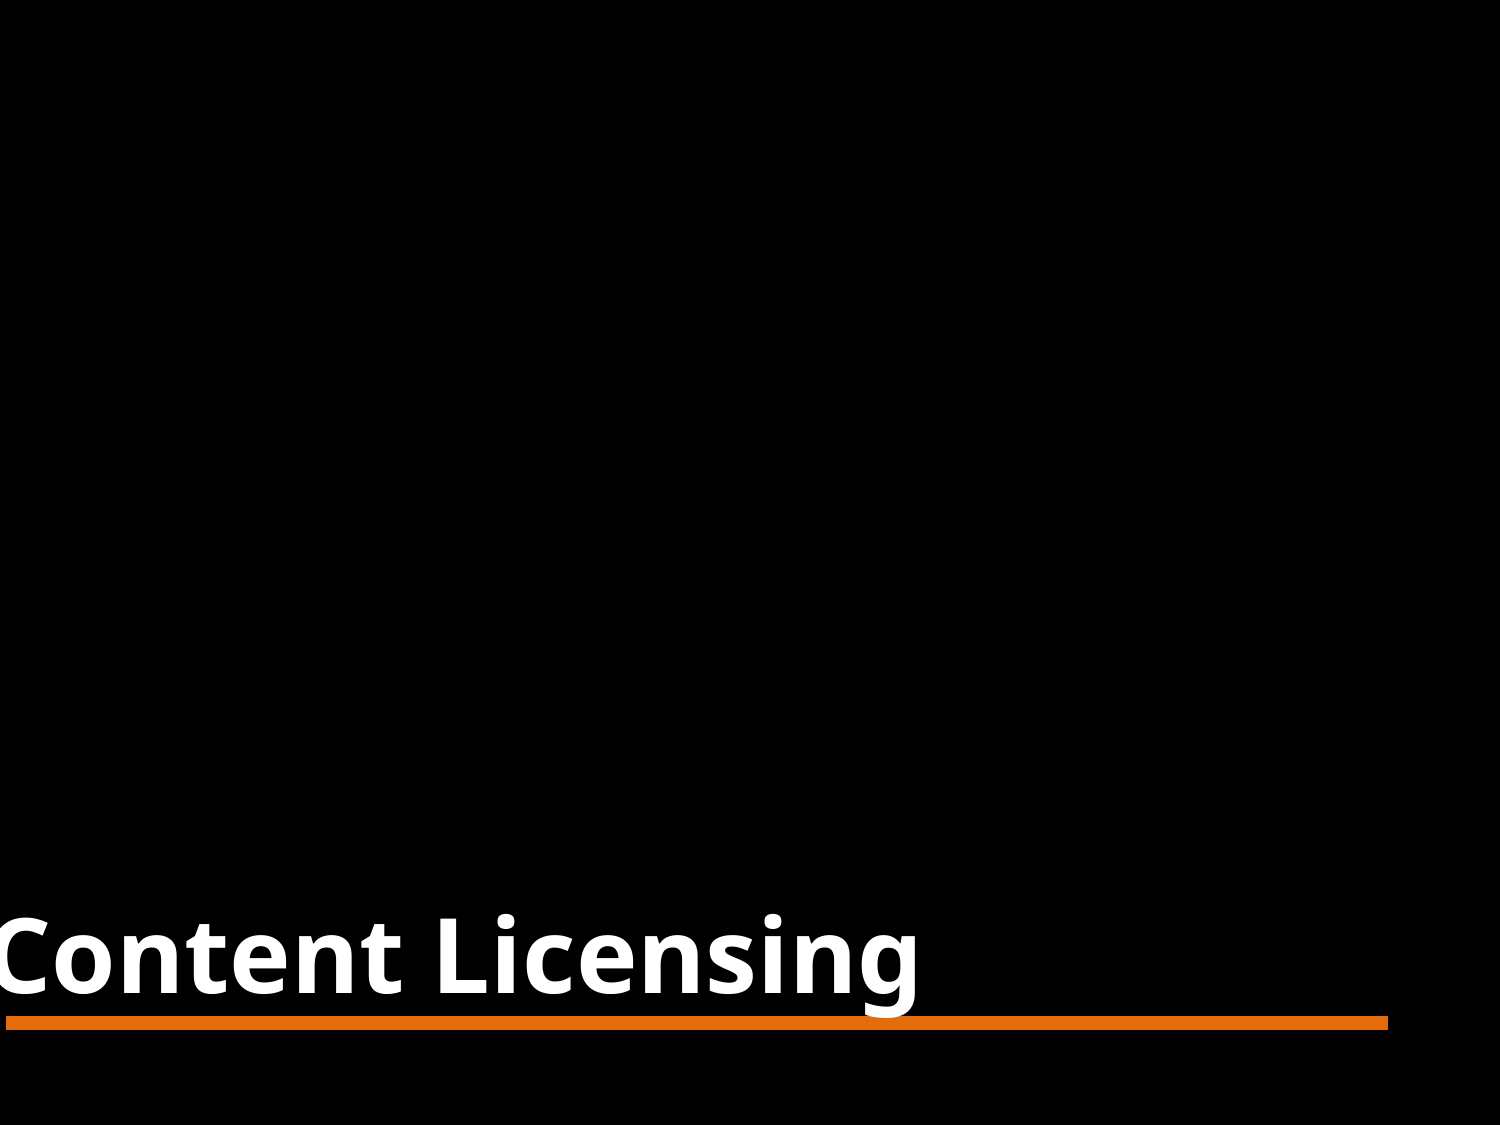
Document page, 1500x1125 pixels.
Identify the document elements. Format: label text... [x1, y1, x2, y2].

text_box Content Licensing [0, 881, 1389, 1024]
